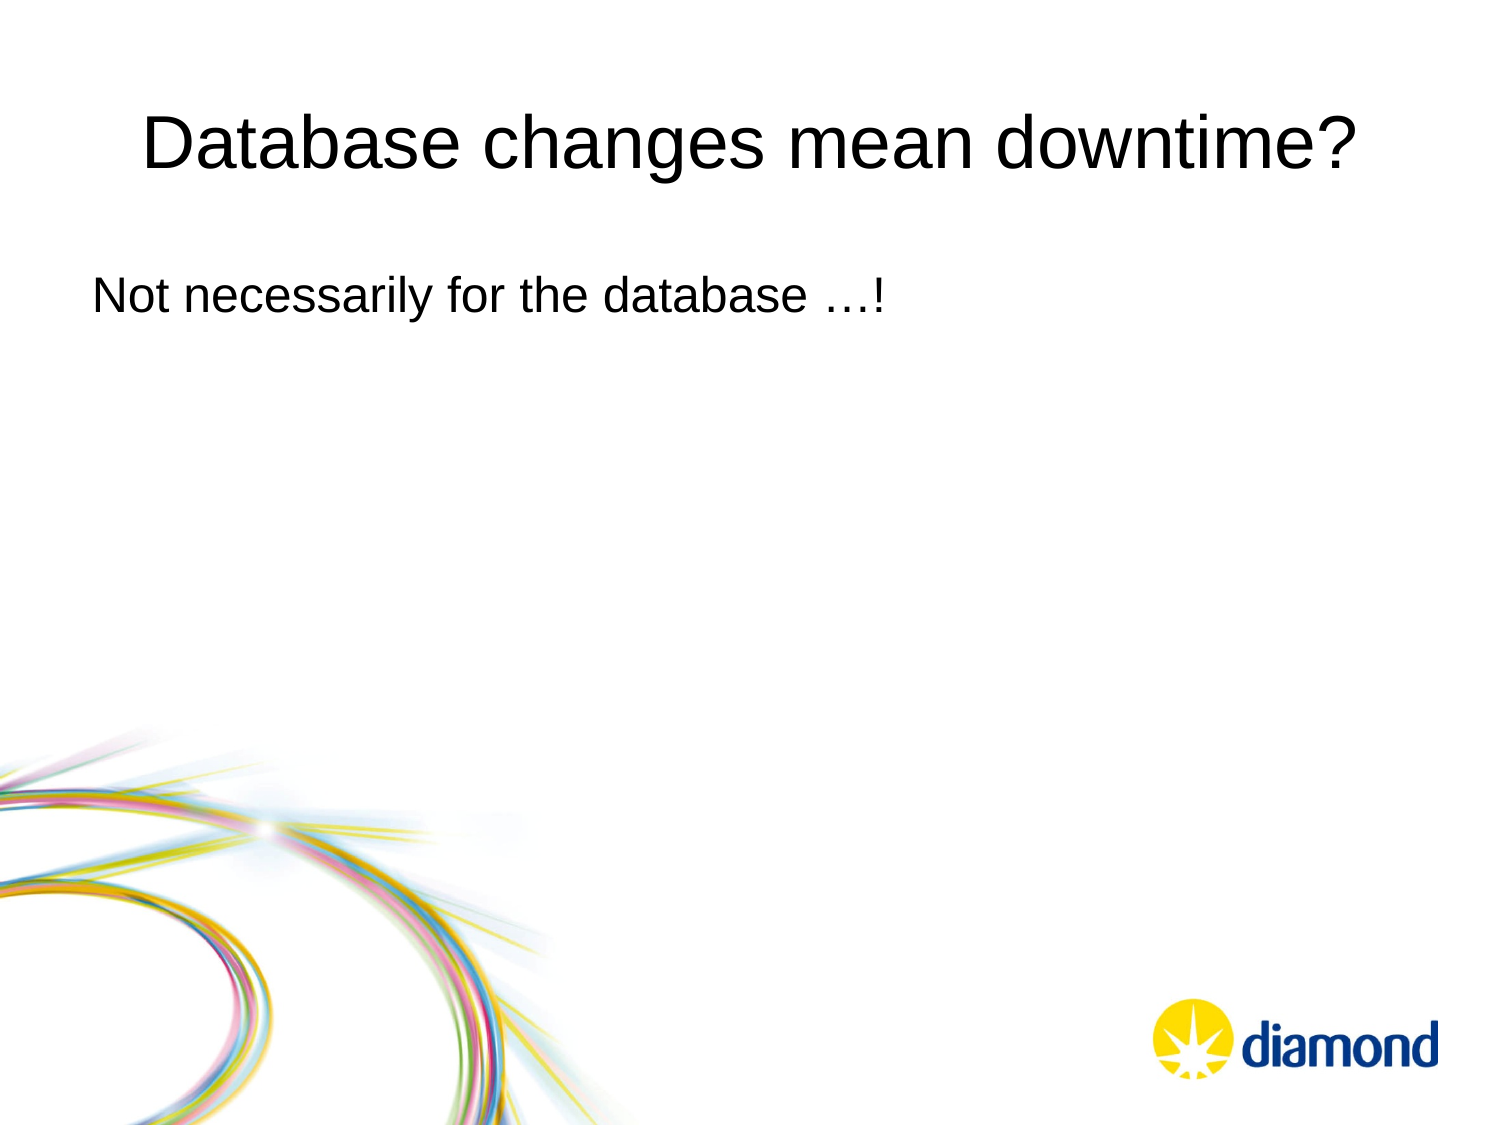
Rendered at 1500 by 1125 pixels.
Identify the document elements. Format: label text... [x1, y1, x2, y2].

picture [0, 587, 1438, 1125]
list Not necessarily for the database …! [76, 255, 1427, 998]
title Database changes mean downtime? [75, 45, 1425, 233]
